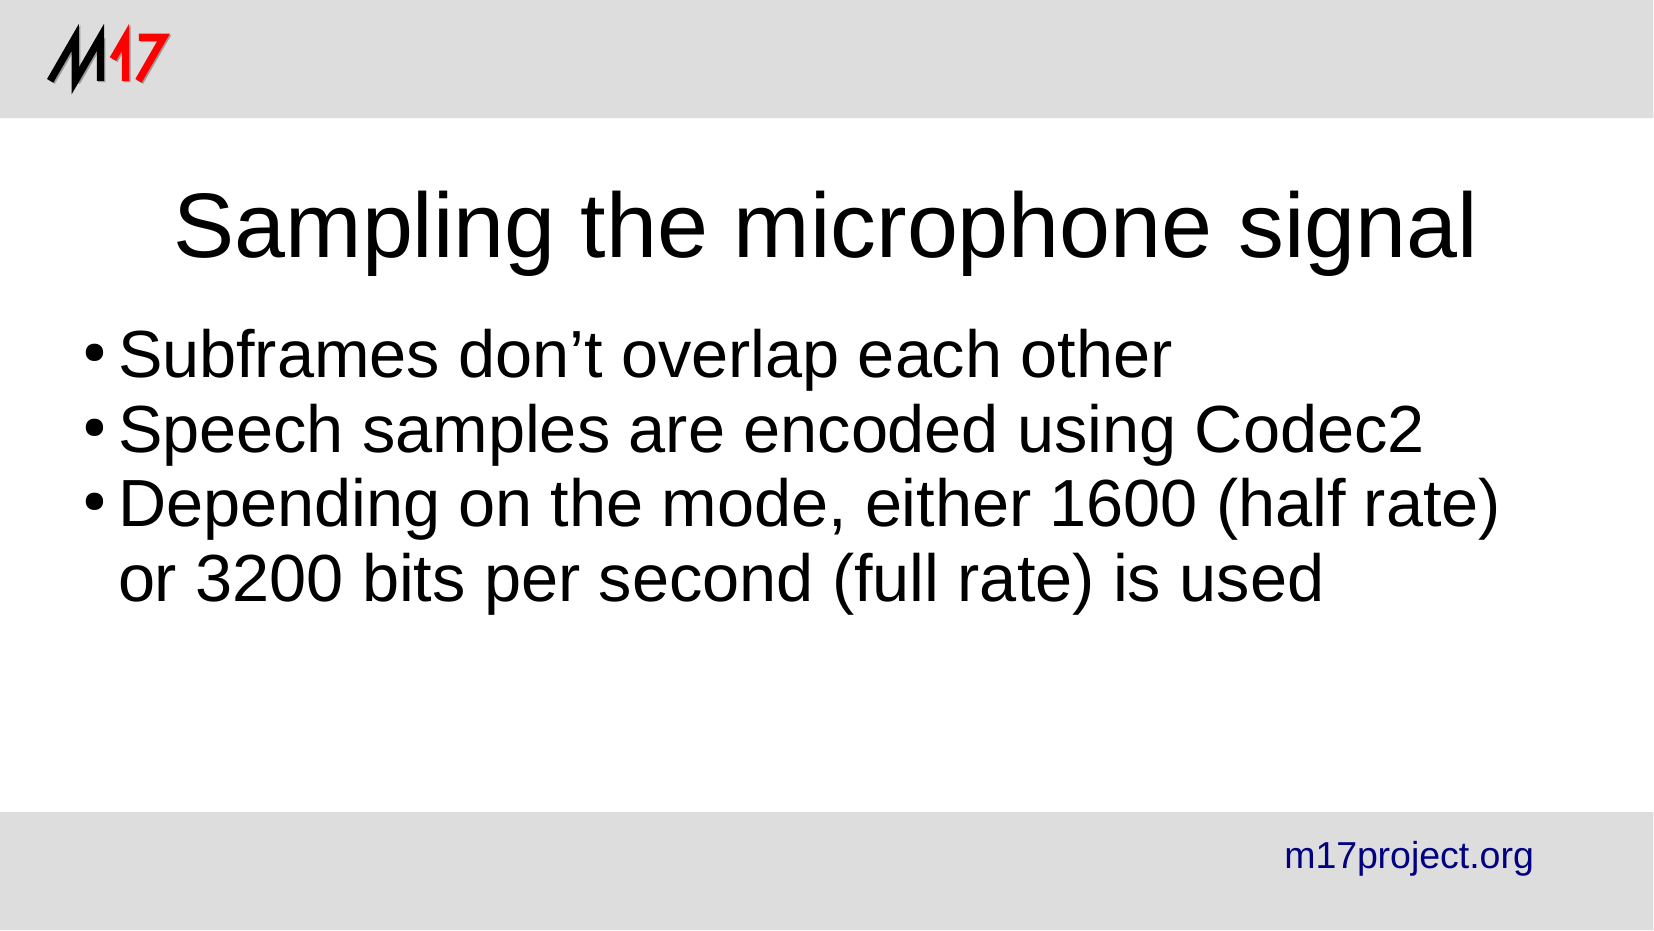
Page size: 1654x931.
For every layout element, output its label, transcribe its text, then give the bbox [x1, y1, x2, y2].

text_box m17project.org [1269, 826, 1654, 897]
picture [39, 16, 178, 102]
text_box [0, 812, 1654, 931]
text_box [0, 0, 1654, 119]
title Sampling the microphone signal [82, 147, 1571, 303]
subtitle Subframes don’t overlap each other Speech samples are encoded using Codec2 Depending on the mode, either 1600 (half rate) or 3200 bits per second (full rate) is used [82, 316, 1571, 812]
